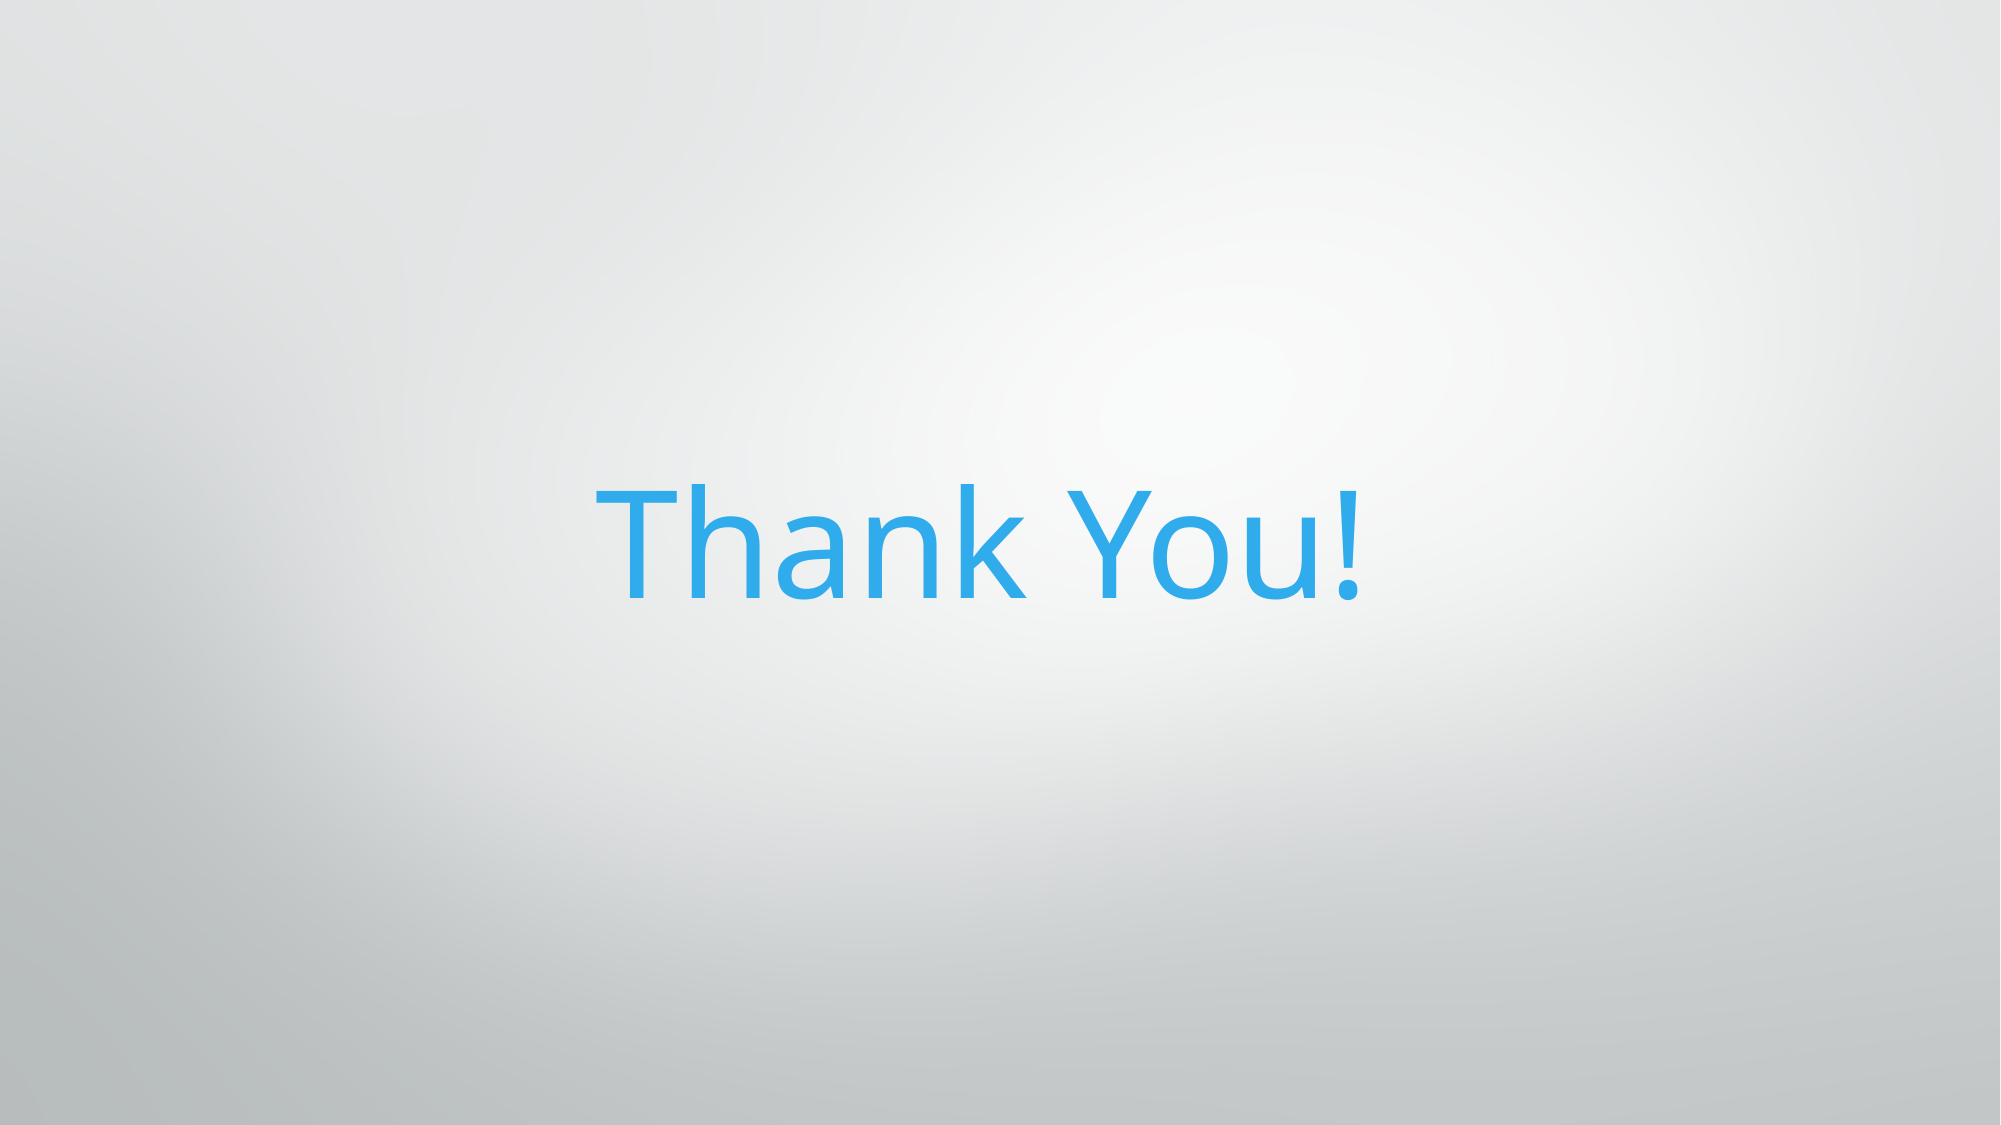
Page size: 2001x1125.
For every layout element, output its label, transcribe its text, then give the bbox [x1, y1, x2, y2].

text_box Thank You! [580, 441, 1419, 684]
